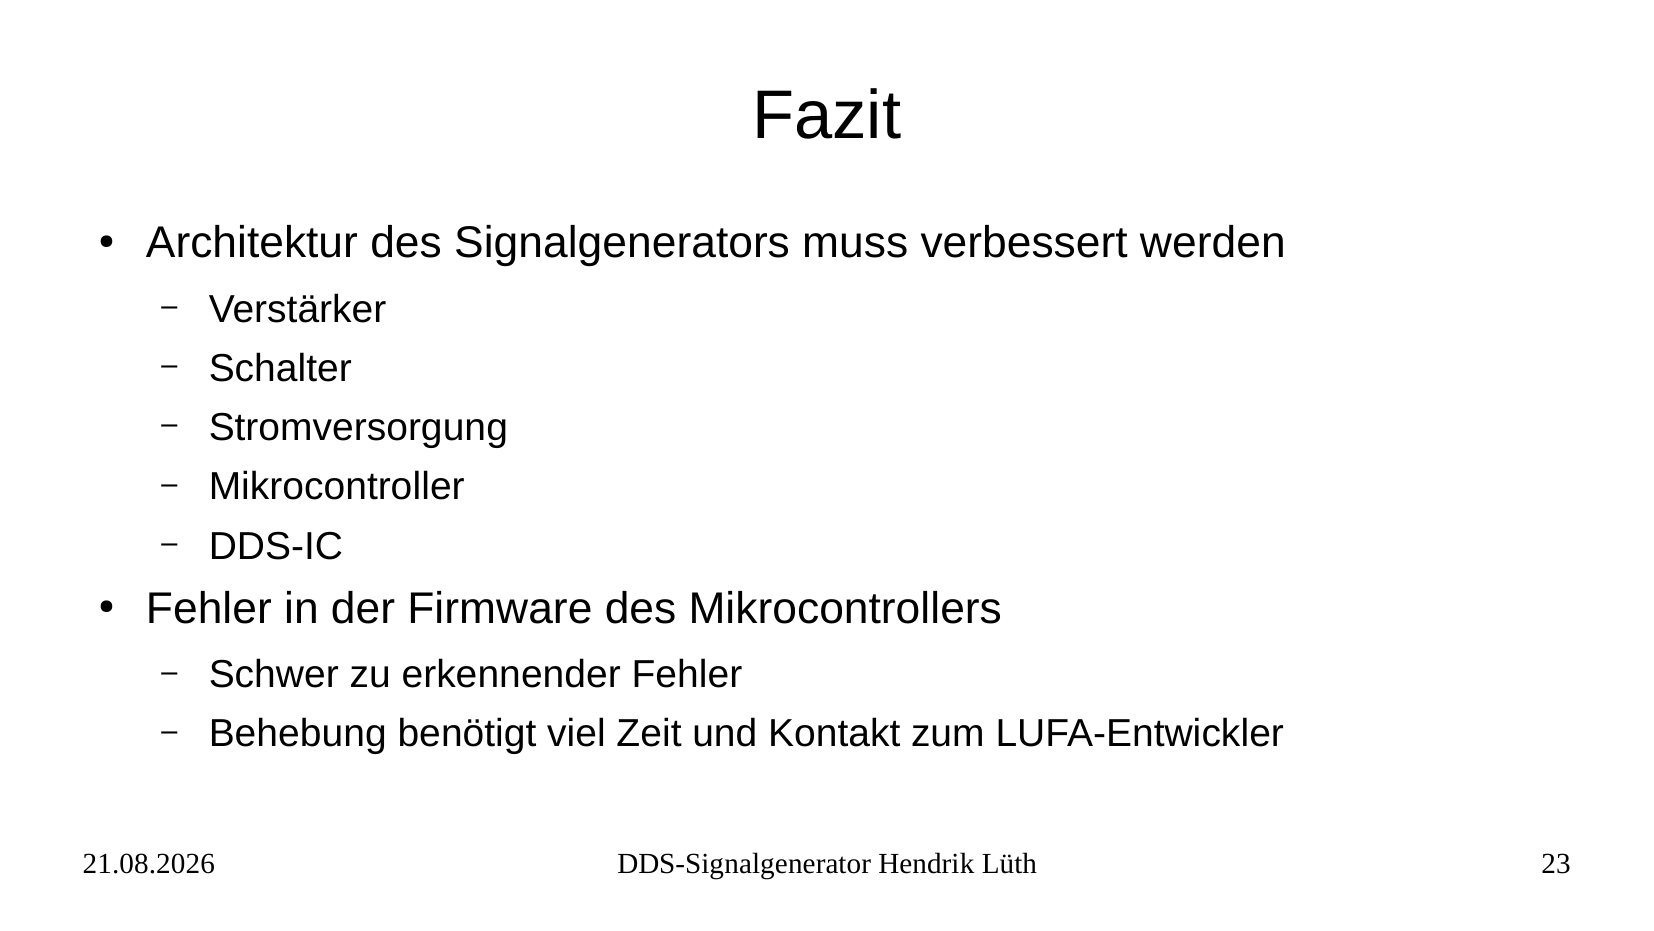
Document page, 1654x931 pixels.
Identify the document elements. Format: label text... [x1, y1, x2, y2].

title Fazit [82, 36, 1571, 193]
list Architektur des Signalgenerators muss verbessert werden Verstärker Schalter Stromversorgung Mikrocontroller DDS-IC Fehler in der Firmware des Mikrocontrollers Schwer zu erkennender Fehler Behebung benötigt viel Zeit und Kontakt zum LUFA-Entwickler [82, 217, 1571, 757]
